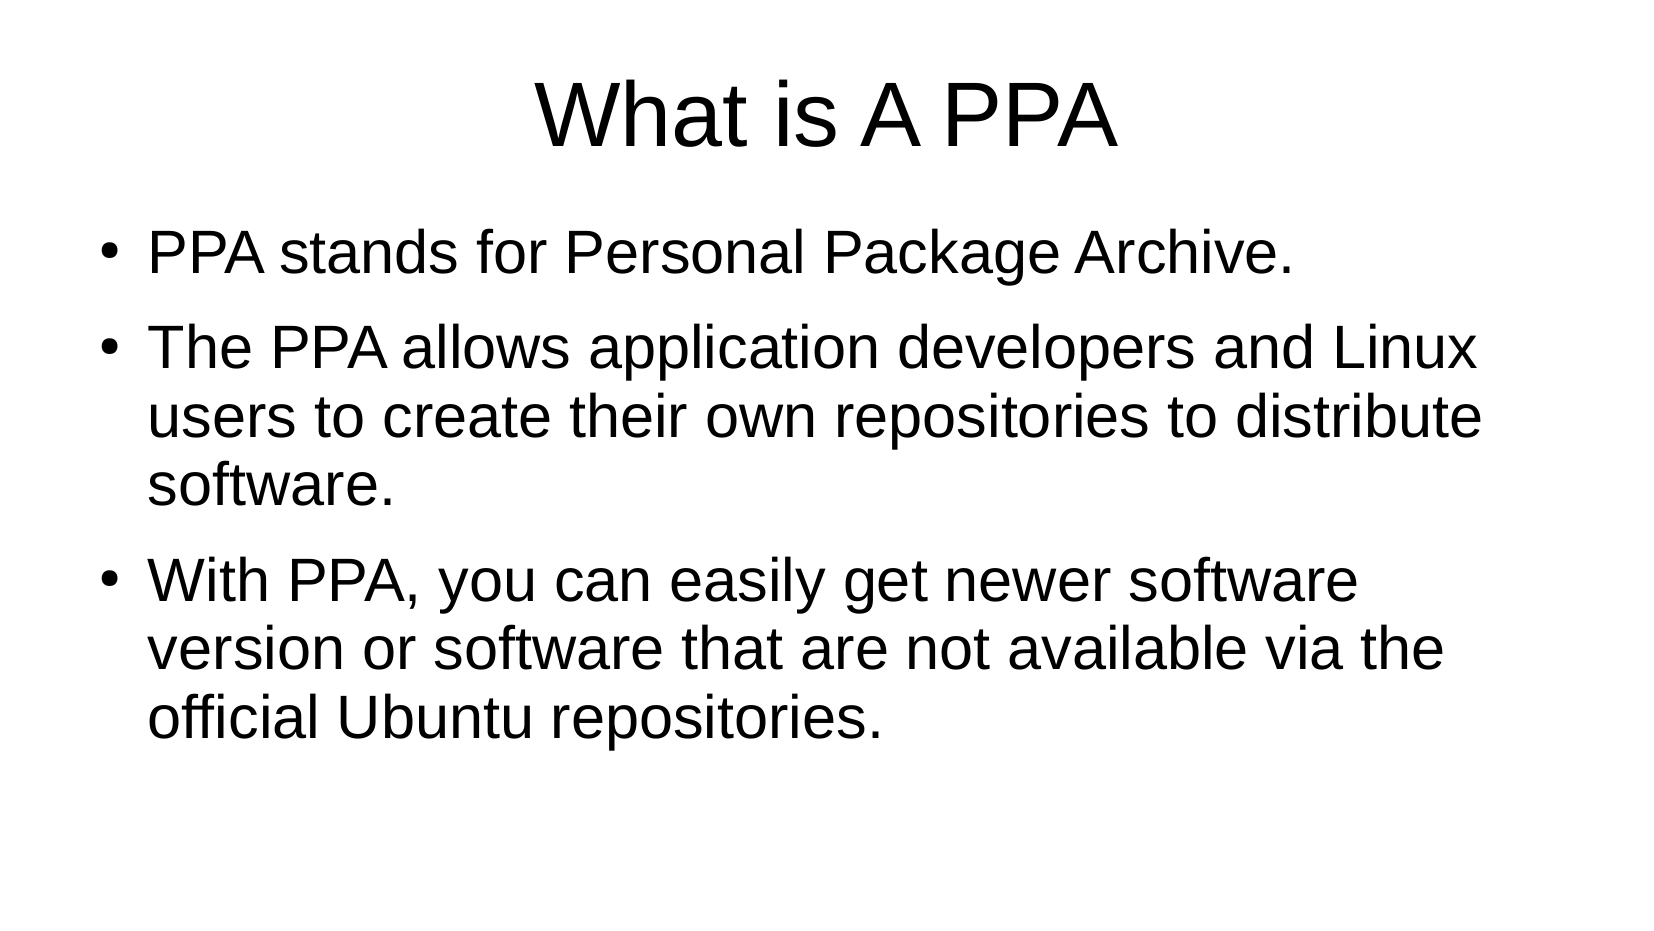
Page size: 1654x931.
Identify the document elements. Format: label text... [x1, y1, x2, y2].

list PPA stands for Personal Package Archive. The PPA allows application developers and Linux users to create their own repositories to distribute software. With PPA, you can easily get newer software version or software that are not available via the official Ubuntu repositories. [82, 217, 1571, 758]
title What is A PPA [82, 37, 1571, 193]
